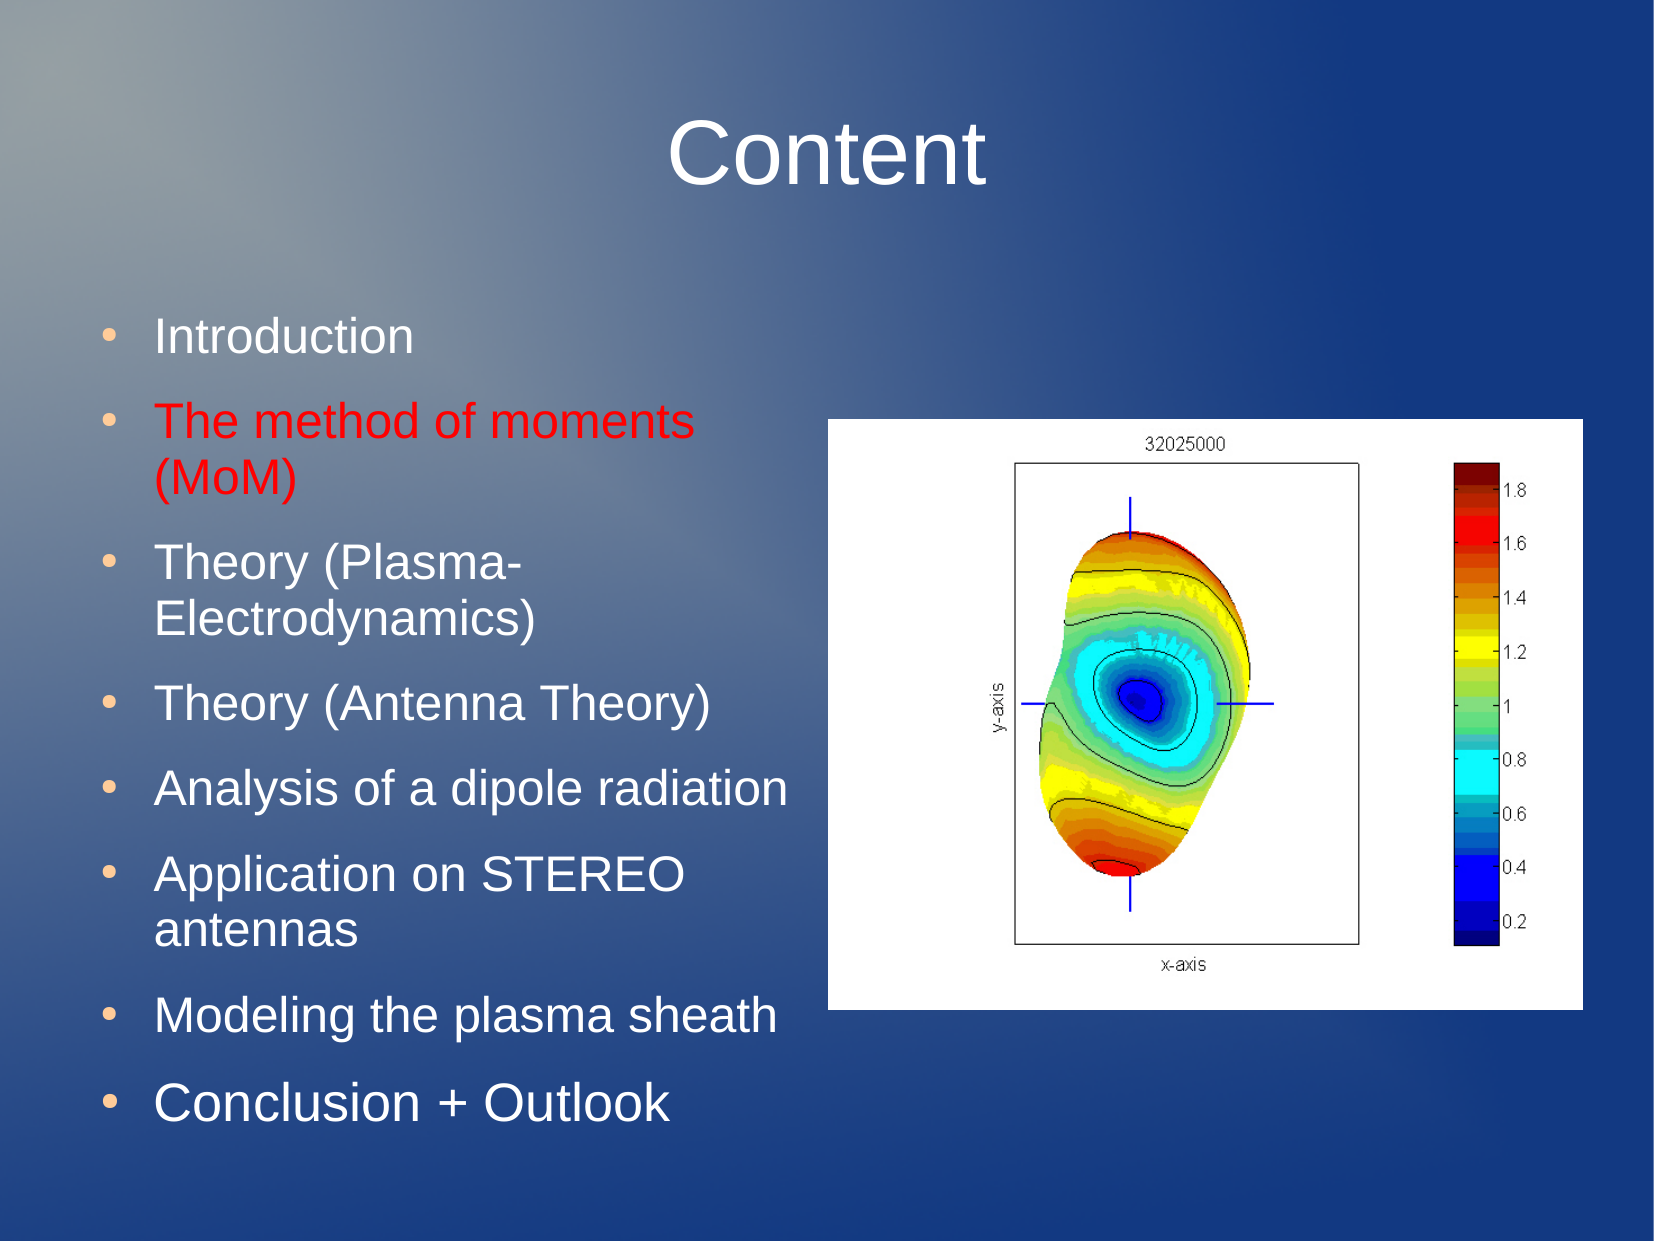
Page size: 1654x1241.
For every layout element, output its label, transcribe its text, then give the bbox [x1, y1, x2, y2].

list Introduction The method of moments (MoM) Theory (Plasma-Electrodynamics) Theory (Antenna Theory) Analysis of a dipole radiation Application on STEREO antennas Modeling the plasma sheath Conclusion + Outlook [82, 307, 809, 1140]
picture [0, 0, 1654, 1241]
title Content [82, 49, 1571, 257]
